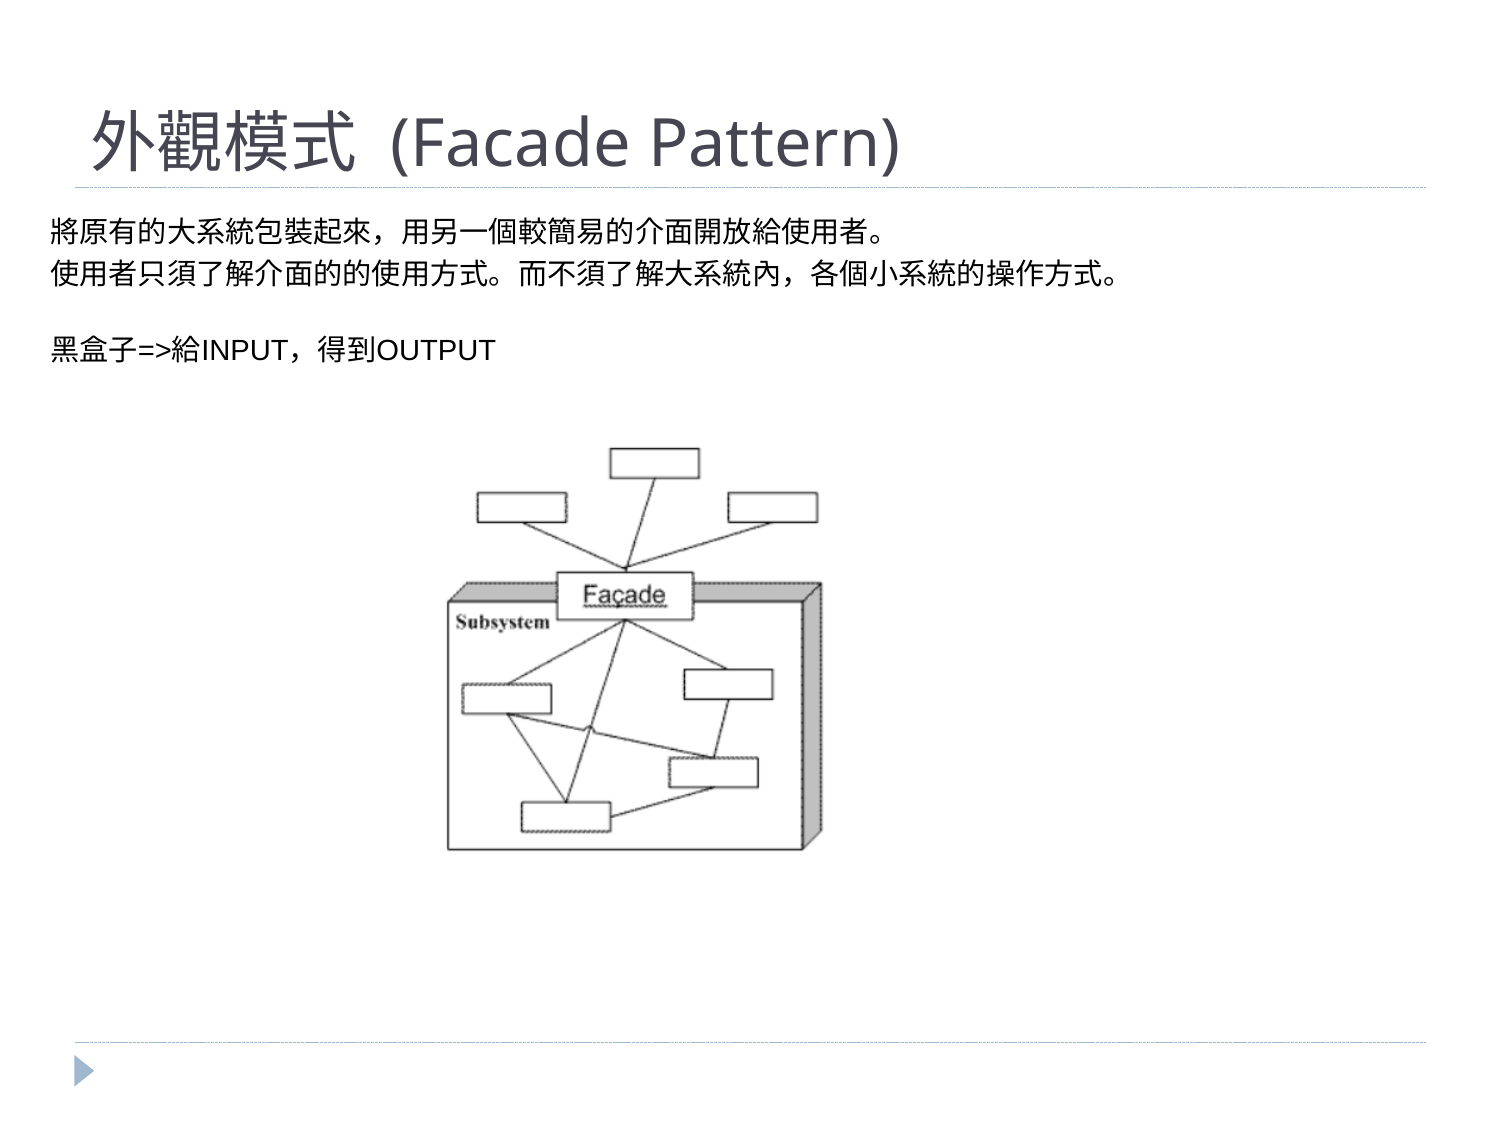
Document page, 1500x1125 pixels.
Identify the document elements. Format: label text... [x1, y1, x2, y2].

text_box 將原有的大系統包裝起來，用另一個較簡易的介面開放給使用者。 使用者只須了解介面的的使用方式。而不須了解大系統內，各個小系統的操作方式。 黑盒子=>給INPUT，得到OUTPUT [35, 200, 1300, 942]
title 外觀模式 (Facade Pattern) [75, 25, 1426, 188]
picture [361, 428, 898, 863]
